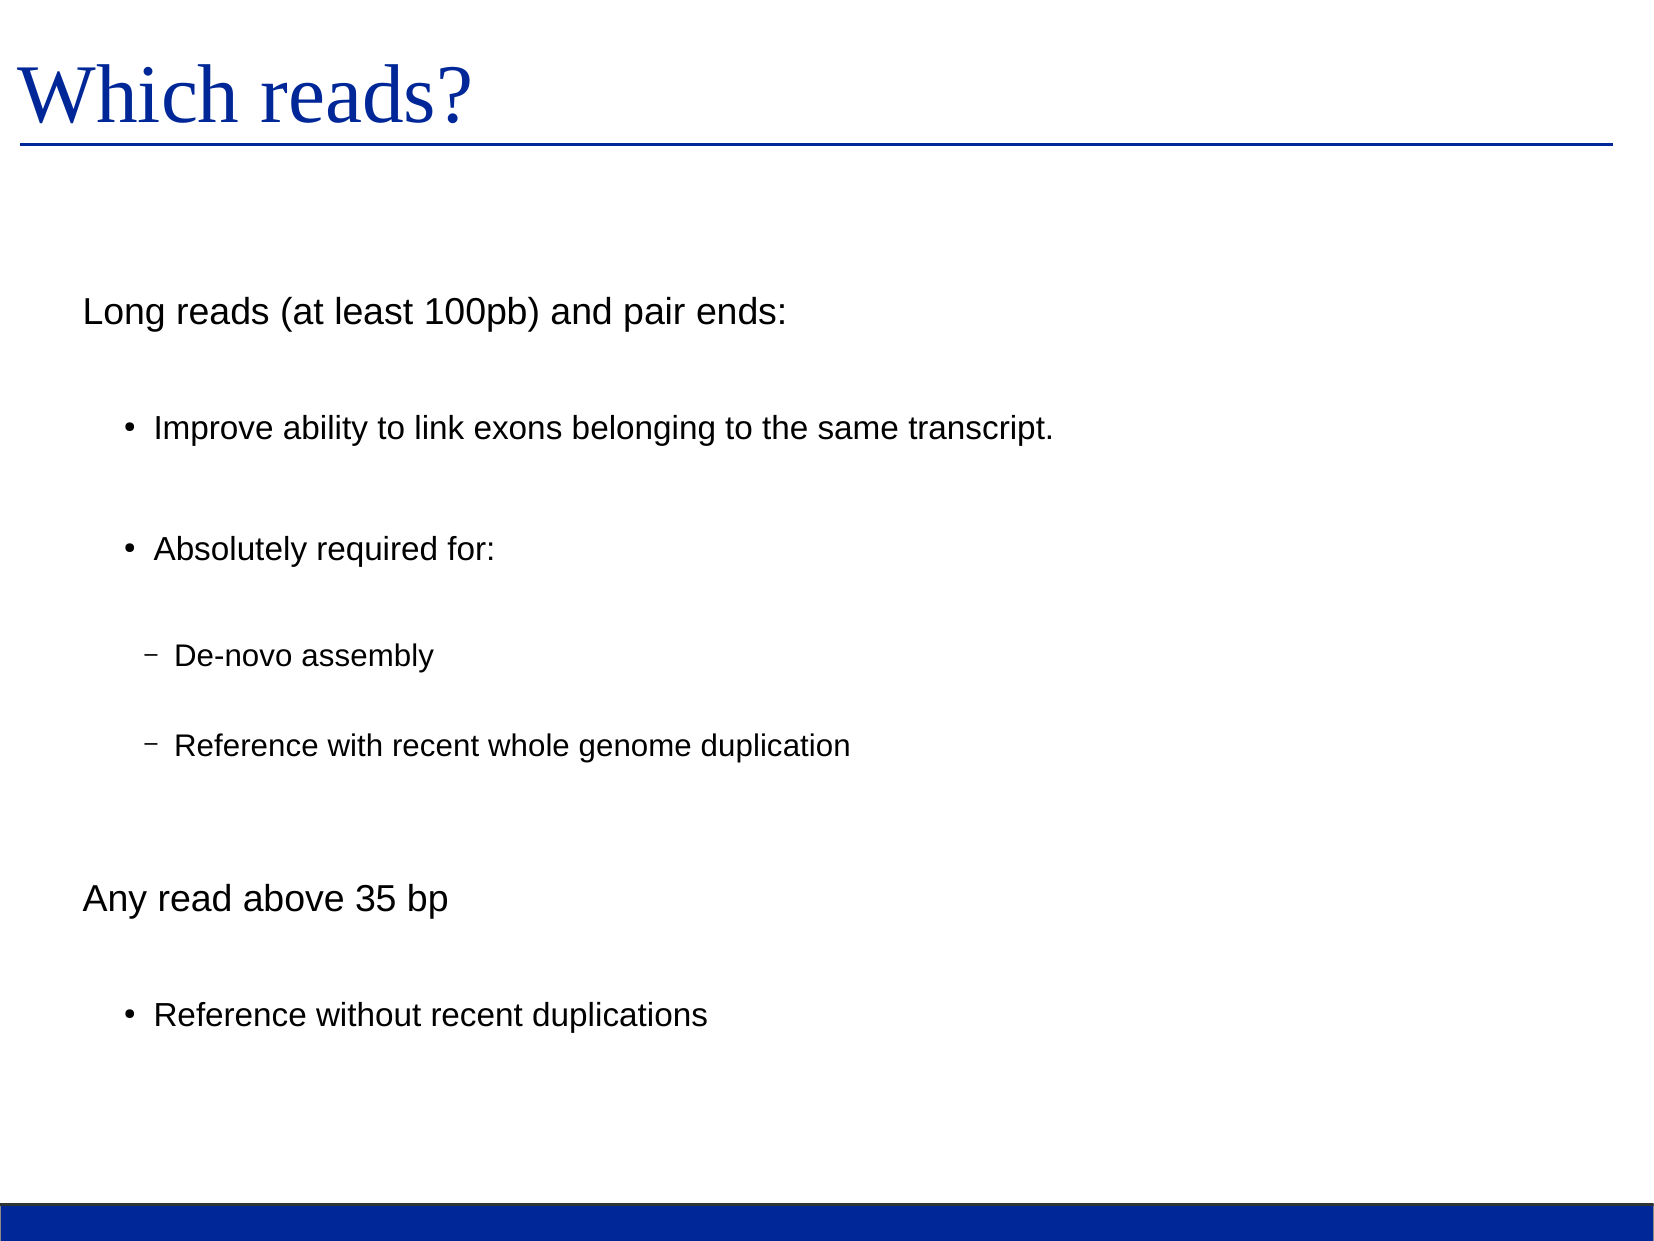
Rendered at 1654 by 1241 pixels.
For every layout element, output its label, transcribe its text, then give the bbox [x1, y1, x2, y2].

title Which reads? [17, 0, 1589, 198]
list Long reads (at least 100pb) and pair ends: Improve ability to link exons belonging to the same transcript. Absolutely required for: De-novo assembly Reference with recent whole genome duplication Any read above 35 bp Reference without recent duplications [82, 290, 1571, 1109]
